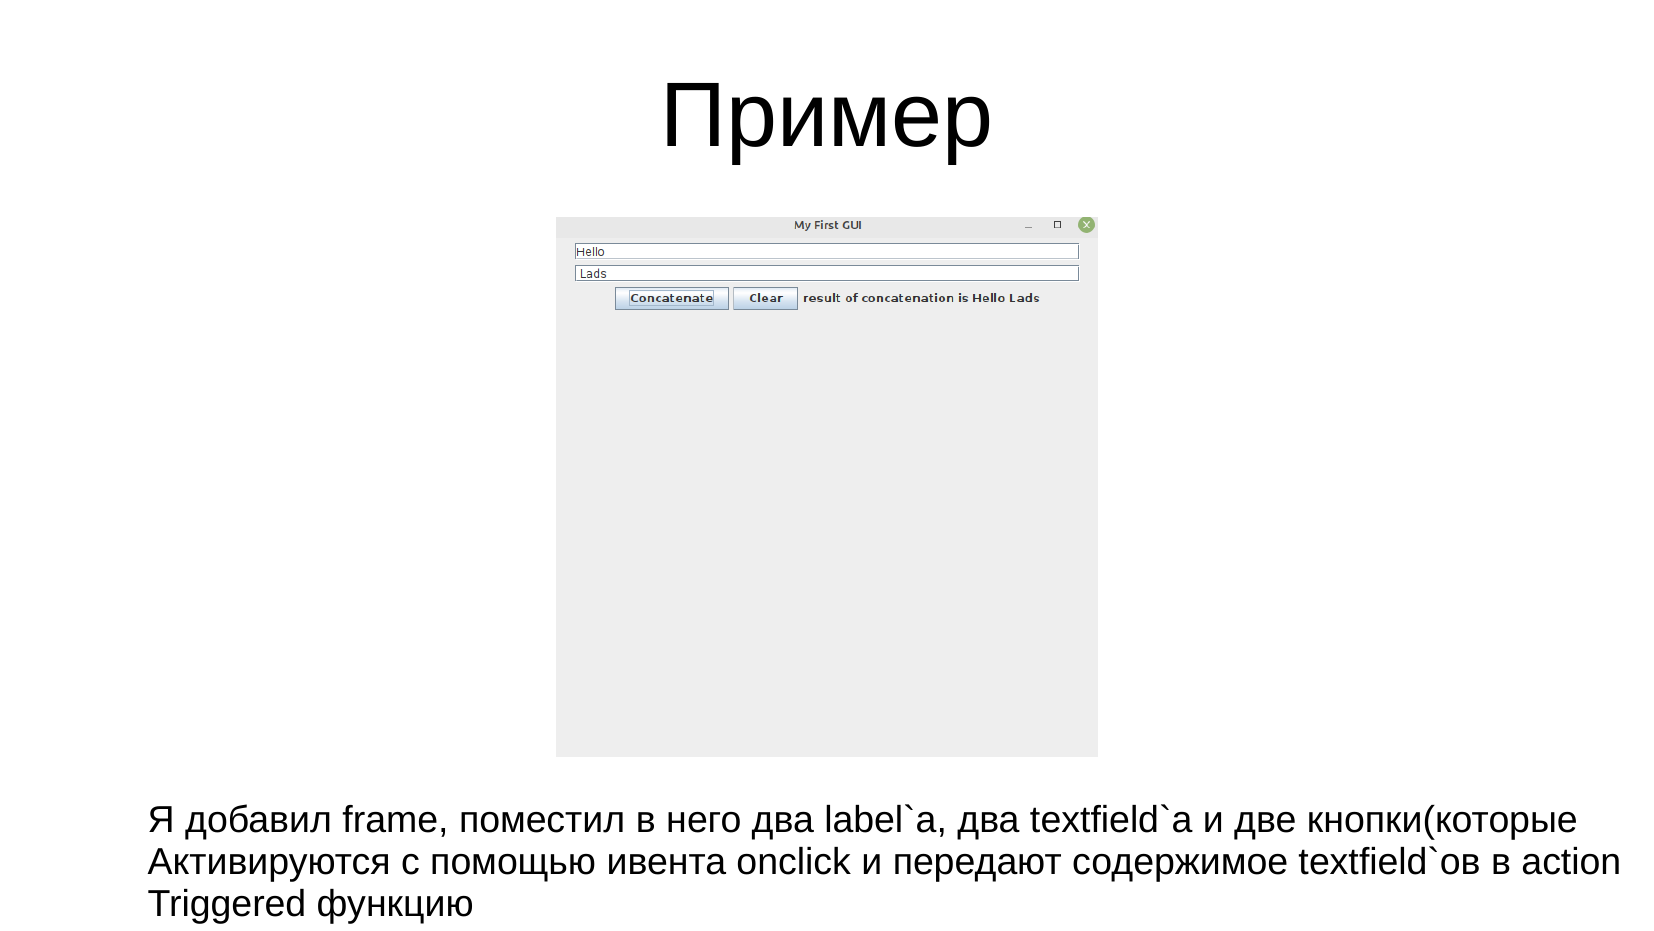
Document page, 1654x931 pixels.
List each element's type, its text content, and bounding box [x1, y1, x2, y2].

picture [556, 217, 1098, 758]
title Пример [82, 37, 1571, 193]
text_box Я добавил frame, поместил в него два label`a, два textfield`a и две кнопки(которые Активируются с помощью ивента onclick и передают содержимое textfield`ов в action Triggered функцию [132, 791, 1648, 931]
